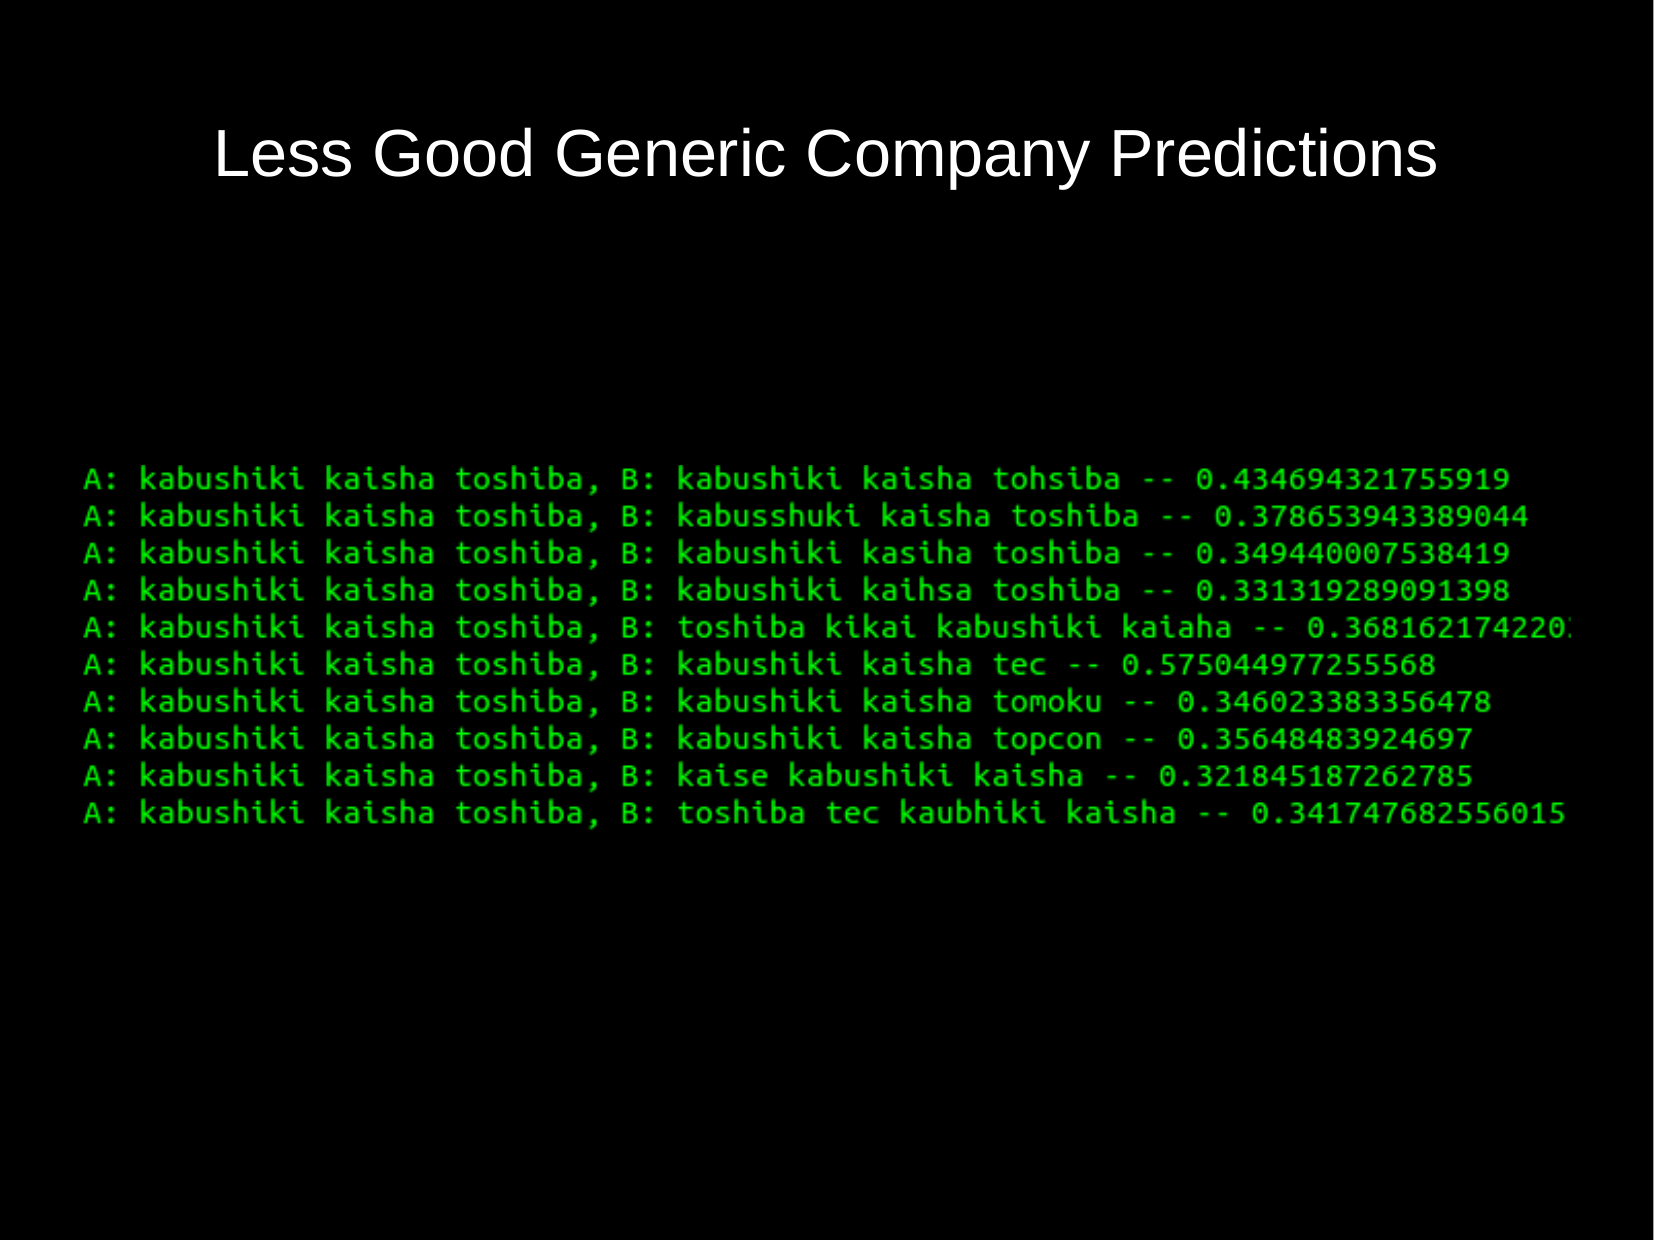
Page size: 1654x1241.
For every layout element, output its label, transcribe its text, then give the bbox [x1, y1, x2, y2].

title Less Good Generic Company Predictions [82, 49, 1571, 257]
picture [82, 465, 1571, 834]
